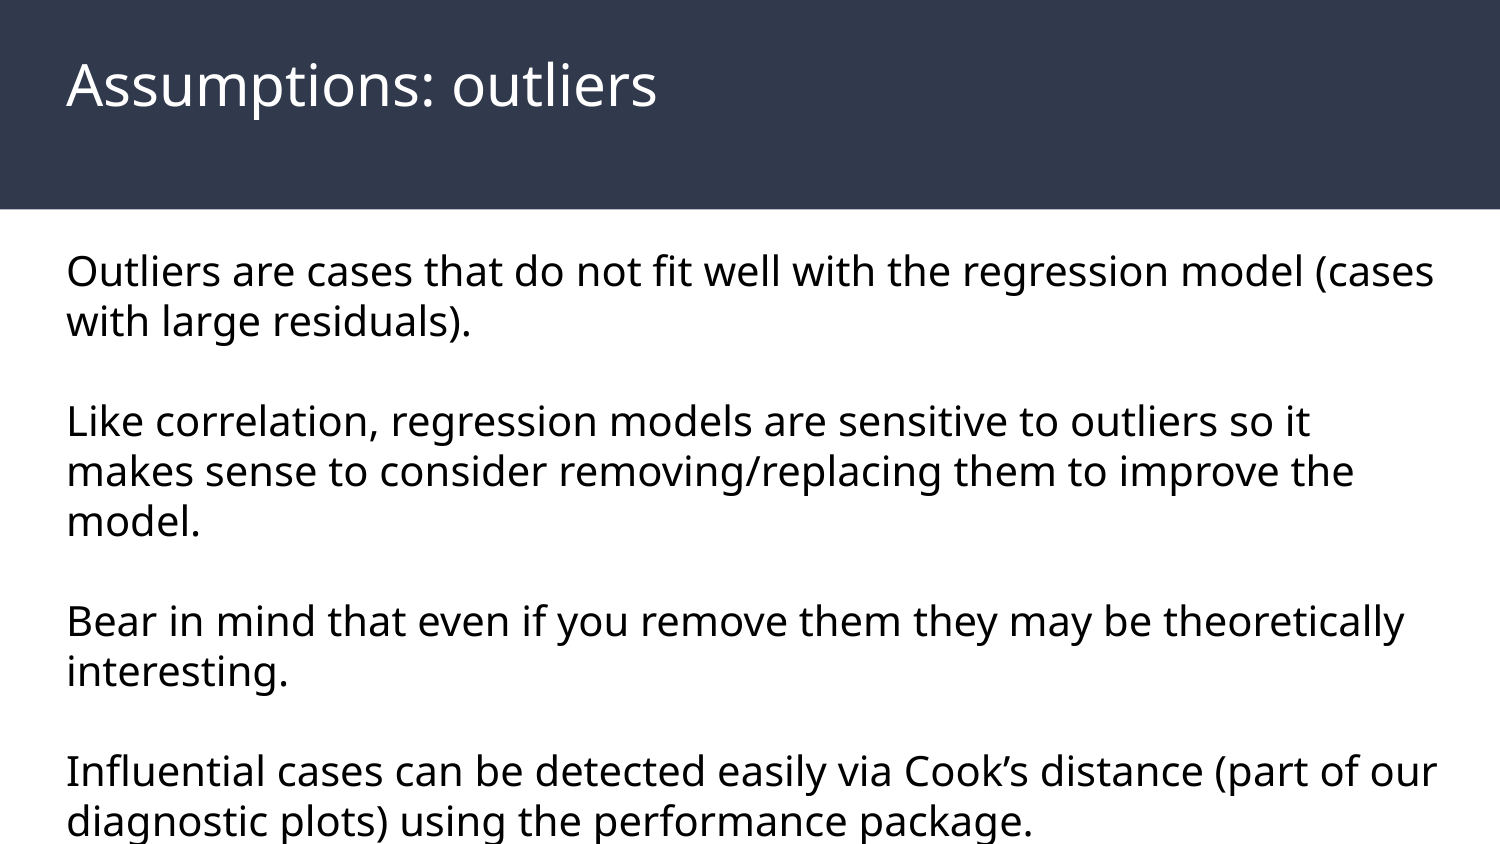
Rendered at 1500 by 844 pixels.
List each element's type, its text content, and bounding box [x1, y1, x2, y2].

title Assumptions: outliers [51, 33, 1449, 136]
text_box Outliers are cases that do not fit well with the regression model (cases with large residuals). Like correlation, regression models are sensitive to outliers so it makes sense to consider removing/replacing them to improve the model. Bear in mind that even if you remove them they may be theoretically interesting. Influential cases can be detected easily via Cook’s distance (part of our diagnostic plots) using the performance package. [51, 229, 1465, 831]
